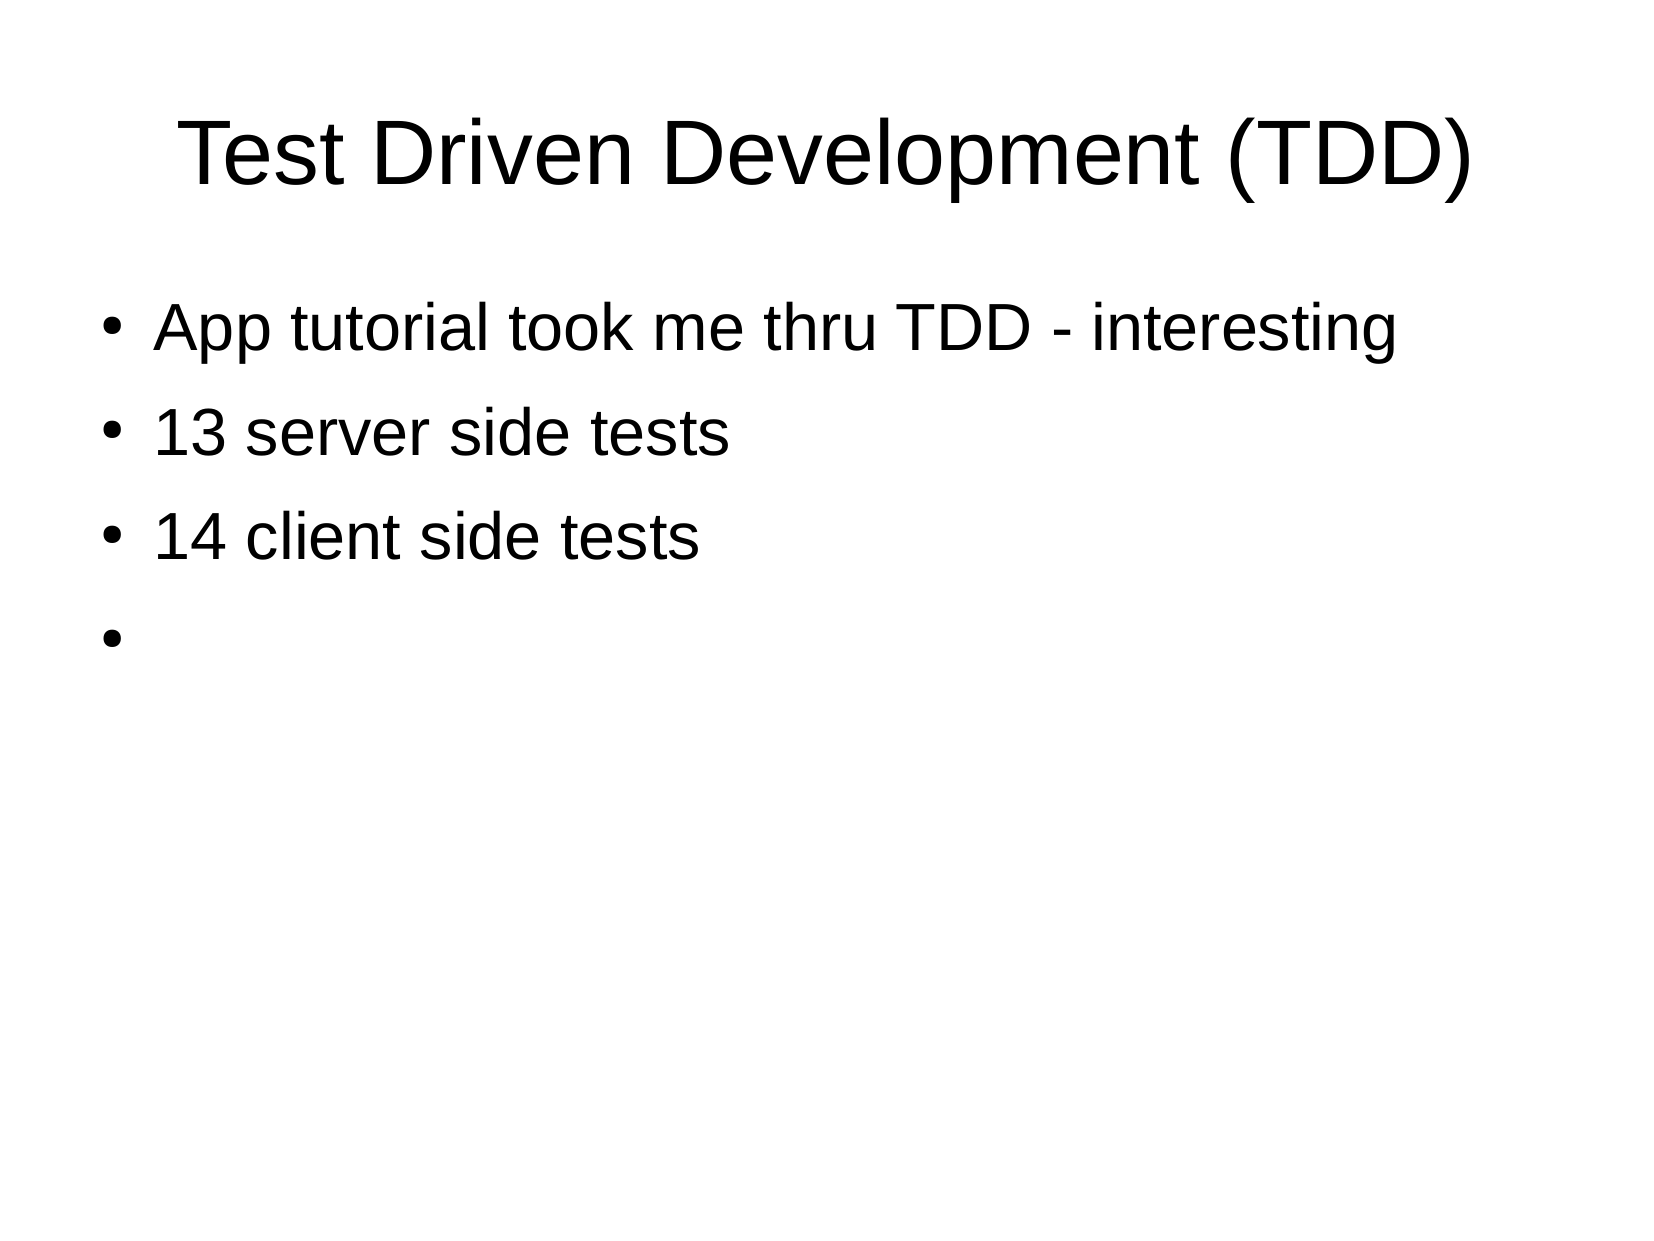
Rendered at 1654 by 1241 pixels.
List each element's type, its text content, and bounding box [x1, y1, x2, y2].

title Test Driven Development (TDD) [82, 49, 1571, 257]
list App tutorial took me thru TDD - interesting 13 server side tests 14 client side tests [82, 290, 1571, 1010]
